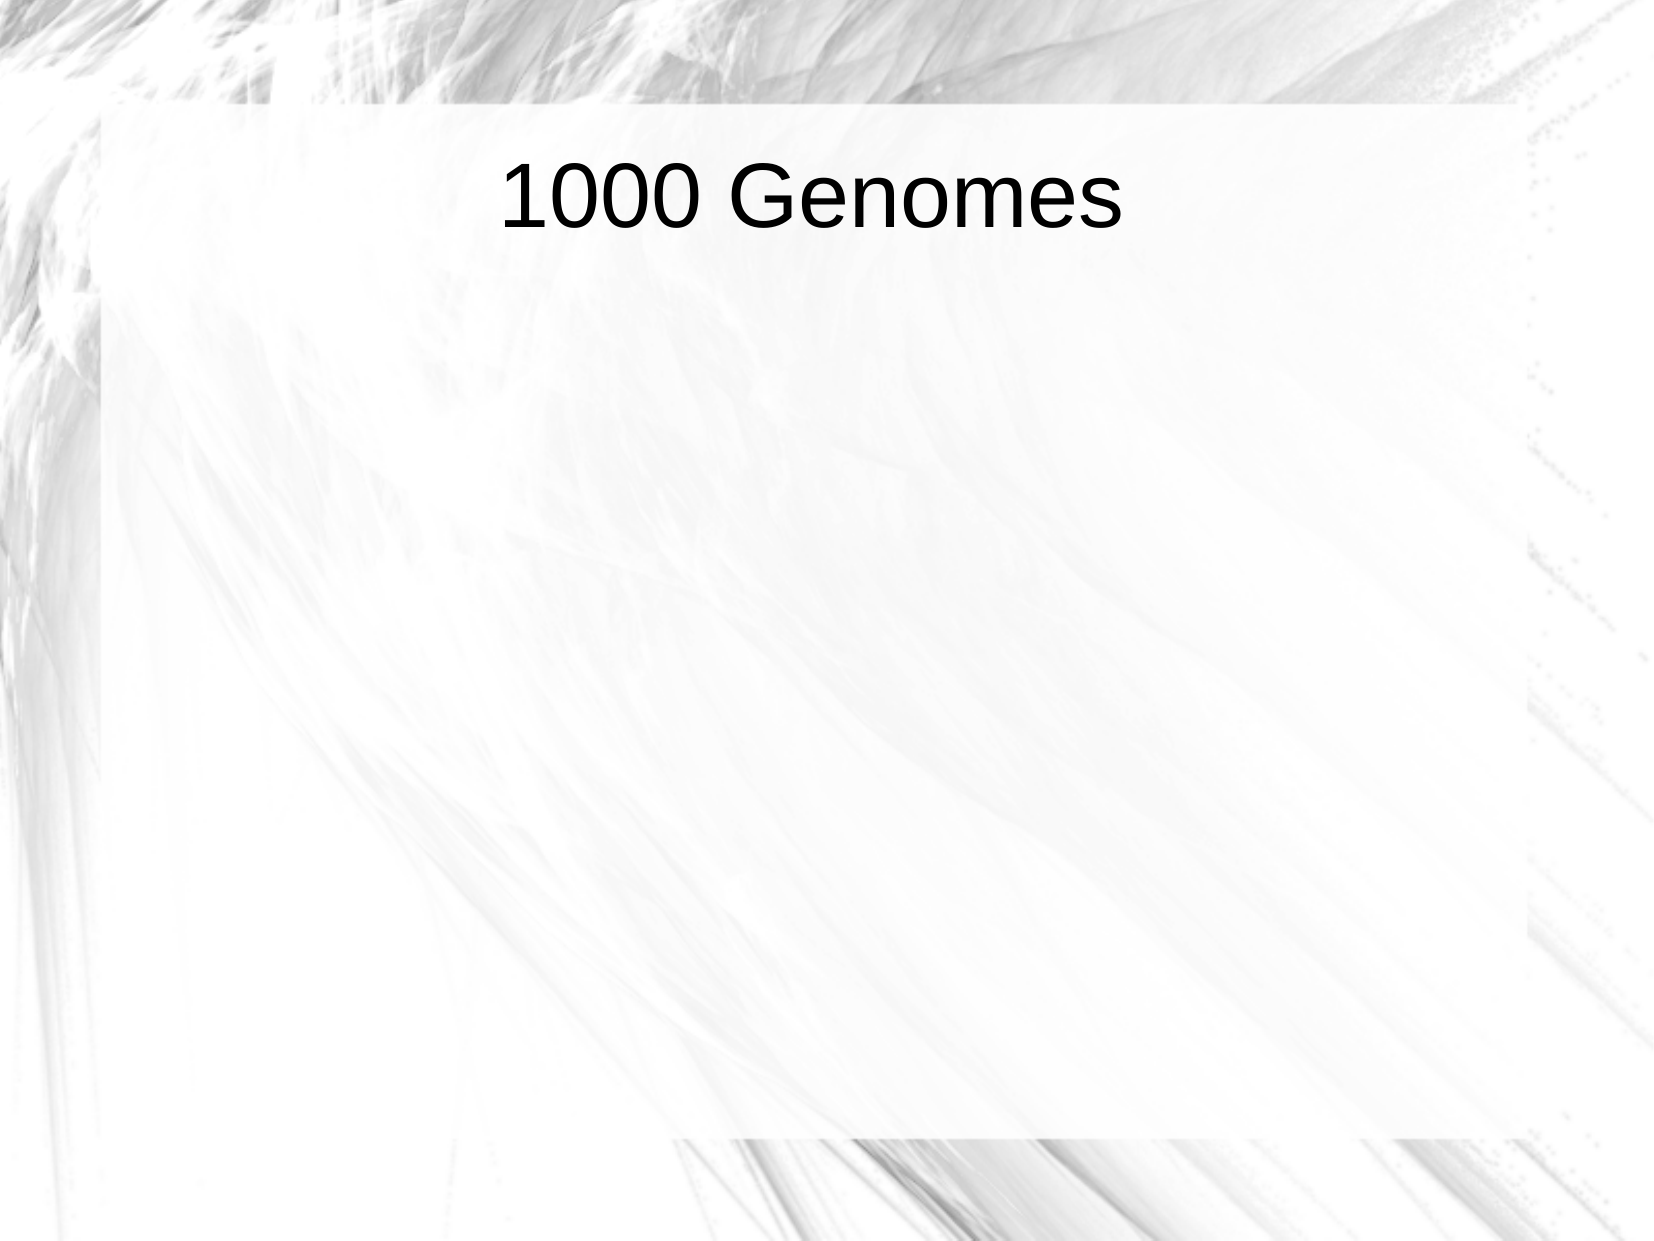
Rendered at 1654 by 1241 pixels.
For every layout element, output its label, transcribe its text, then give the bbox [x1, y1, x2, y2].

title 1000 Genomes [118, 112, 1506, 281]
picture [0, 0, 1654, 1241]
